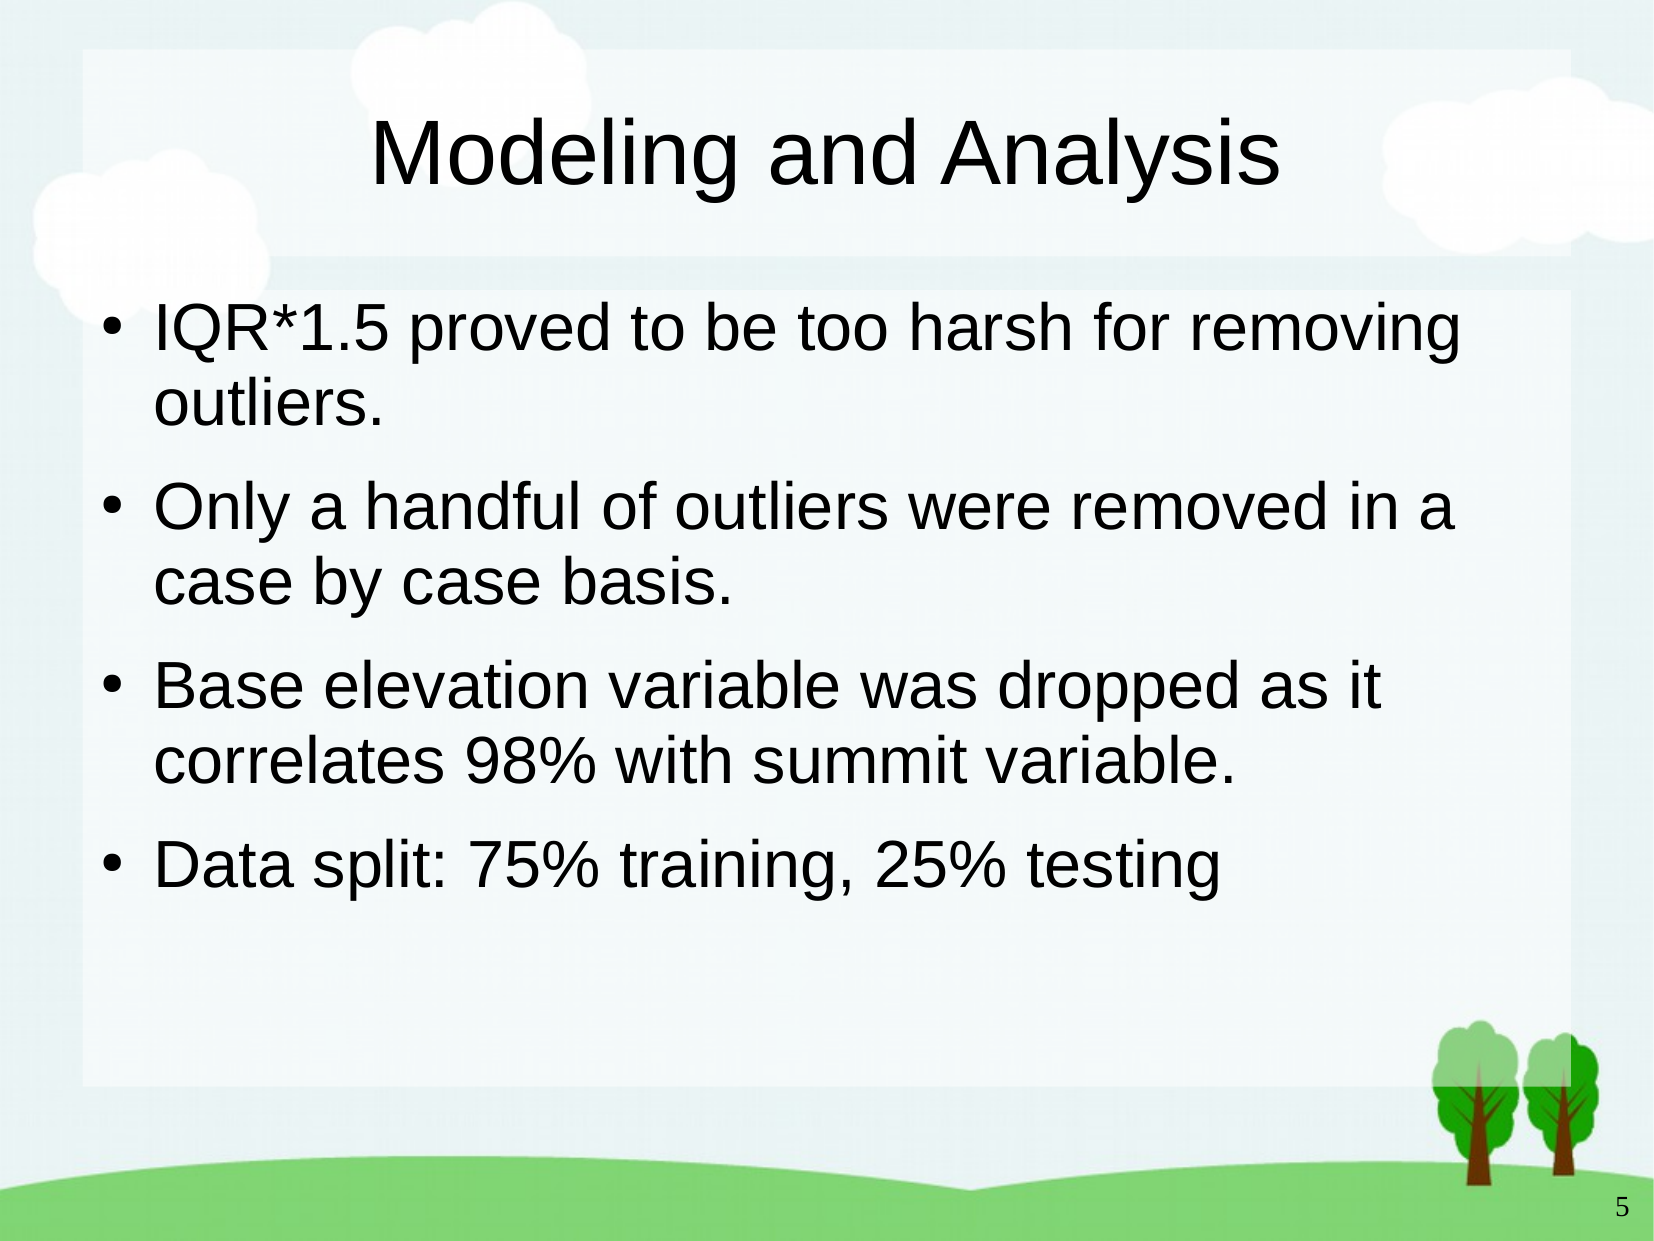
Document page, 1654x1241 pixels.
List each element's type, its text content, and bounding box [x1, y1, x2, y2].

list IQR*1.5 proved to be too harsh for removing outliers. Only a handful of outliers were removed in a case by case basis. Base elevation variable was dropped as it correlates 98% with summit variable. Data split: 75% training, 25% testing [82, 290, 1571, 1087]
picture [0, 0, 1654, 1241]
title Modeling and Analysis [82, 49, 1571, 257]
